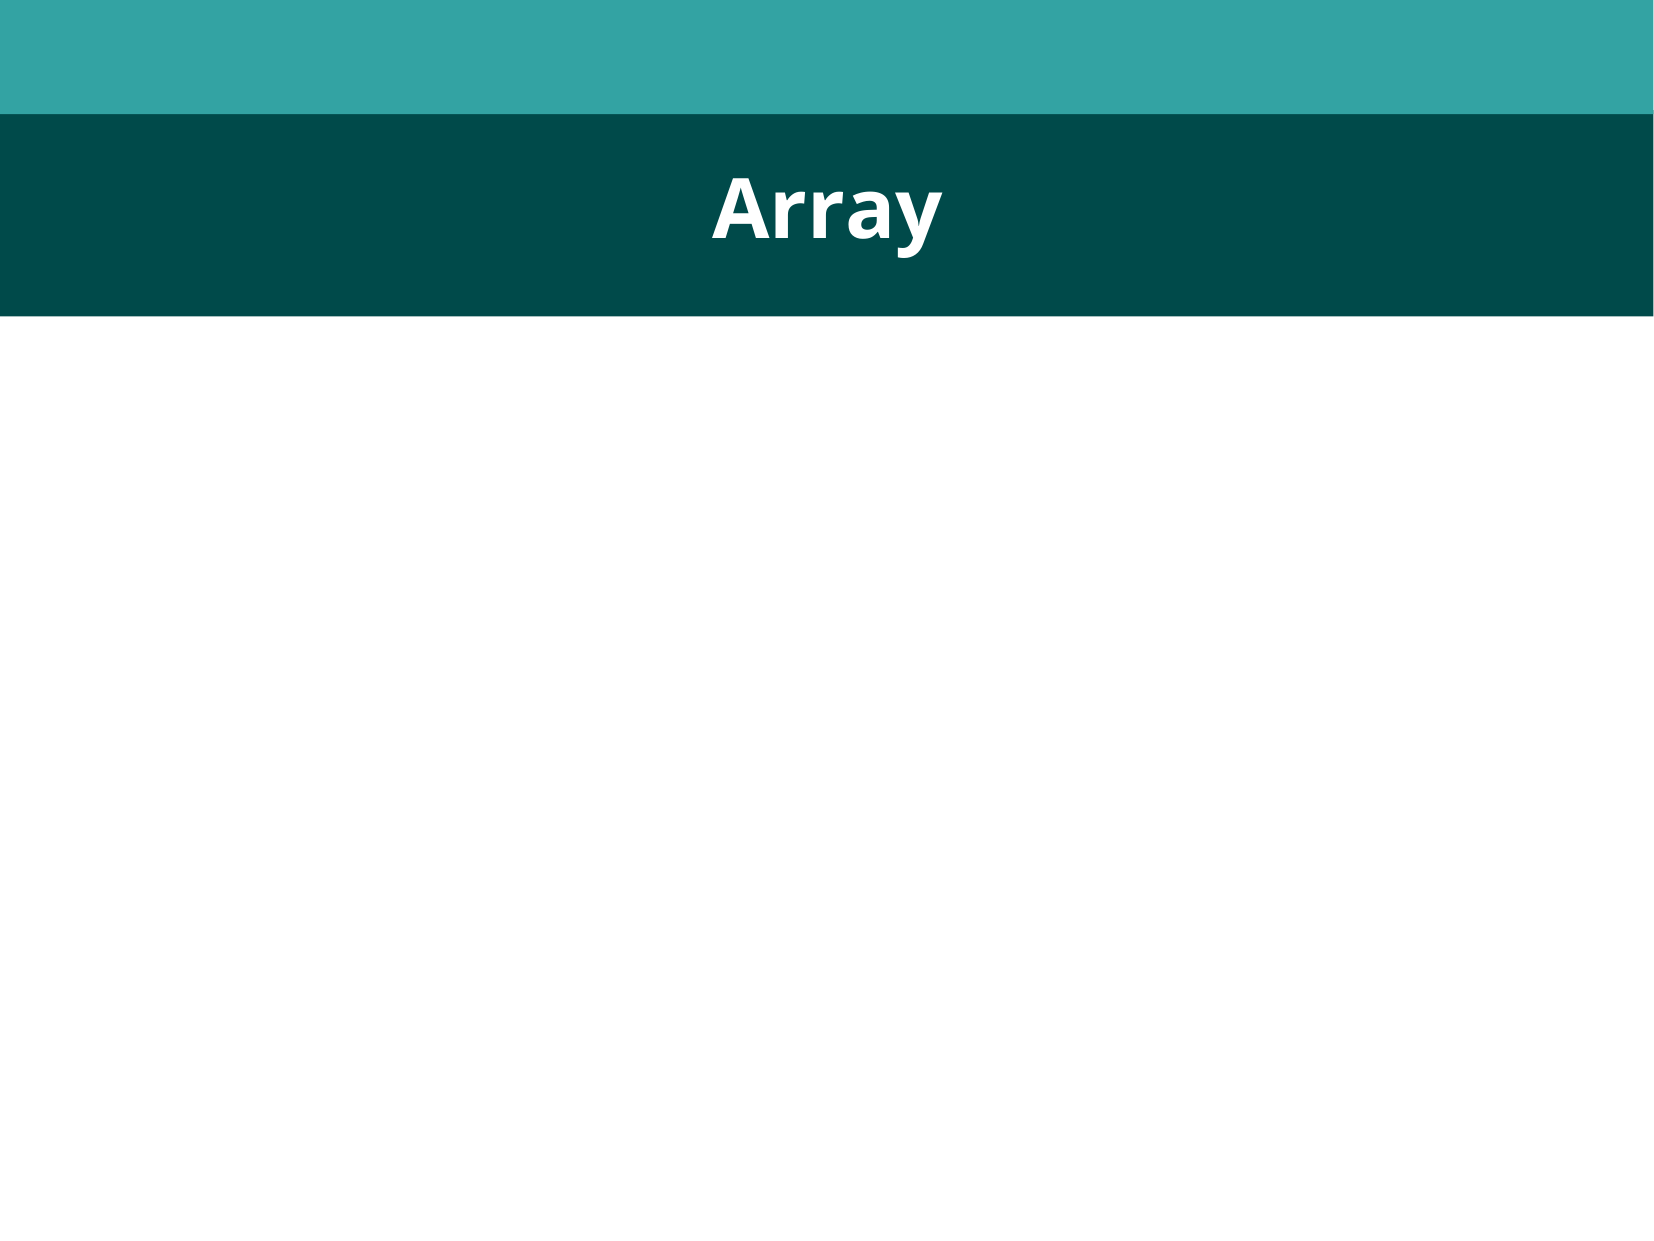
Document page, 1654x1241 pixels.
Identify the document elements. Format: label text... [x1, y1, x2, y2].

title Array [121, 102, 1534, 311]
